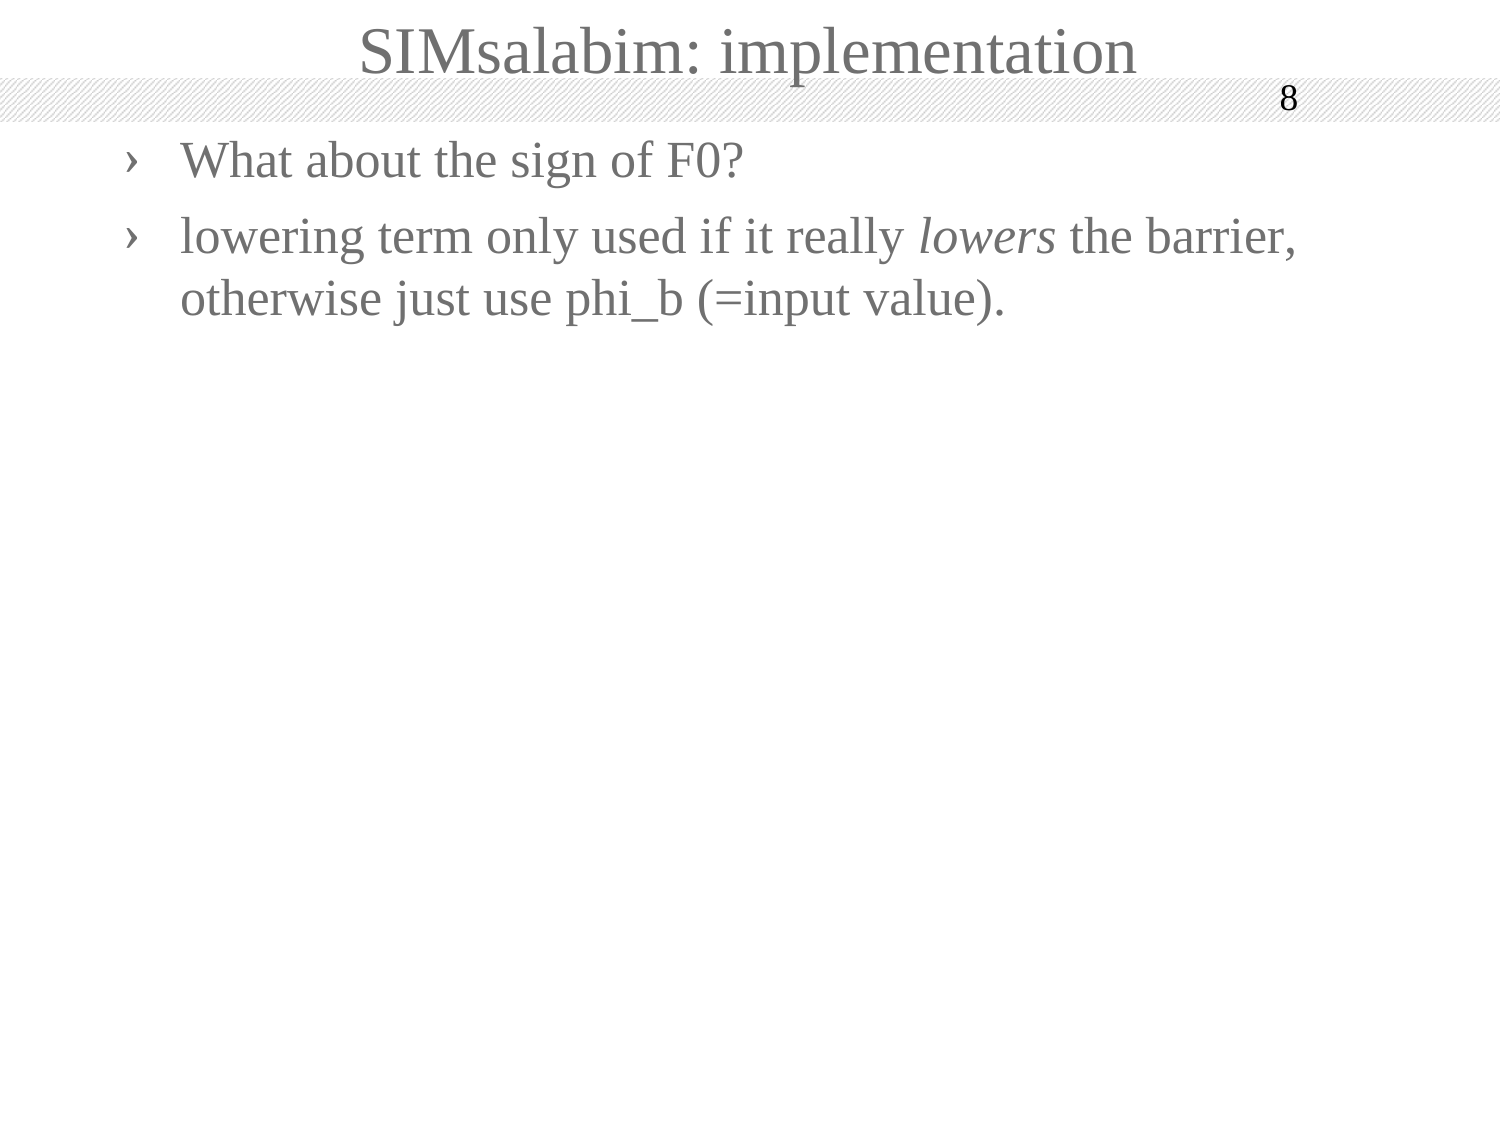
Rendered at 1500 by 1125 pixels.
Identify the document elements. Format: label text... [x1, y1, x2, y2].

list What about the sign of F0? lowering term only used if it really lowers the barrier, otherwise just use phi_b (=input value). [123, 125, 1426, 778]
picture [0, 78, 1500, 122]
title SIMsalabim: implementation [98, 7, 1400, 116]
